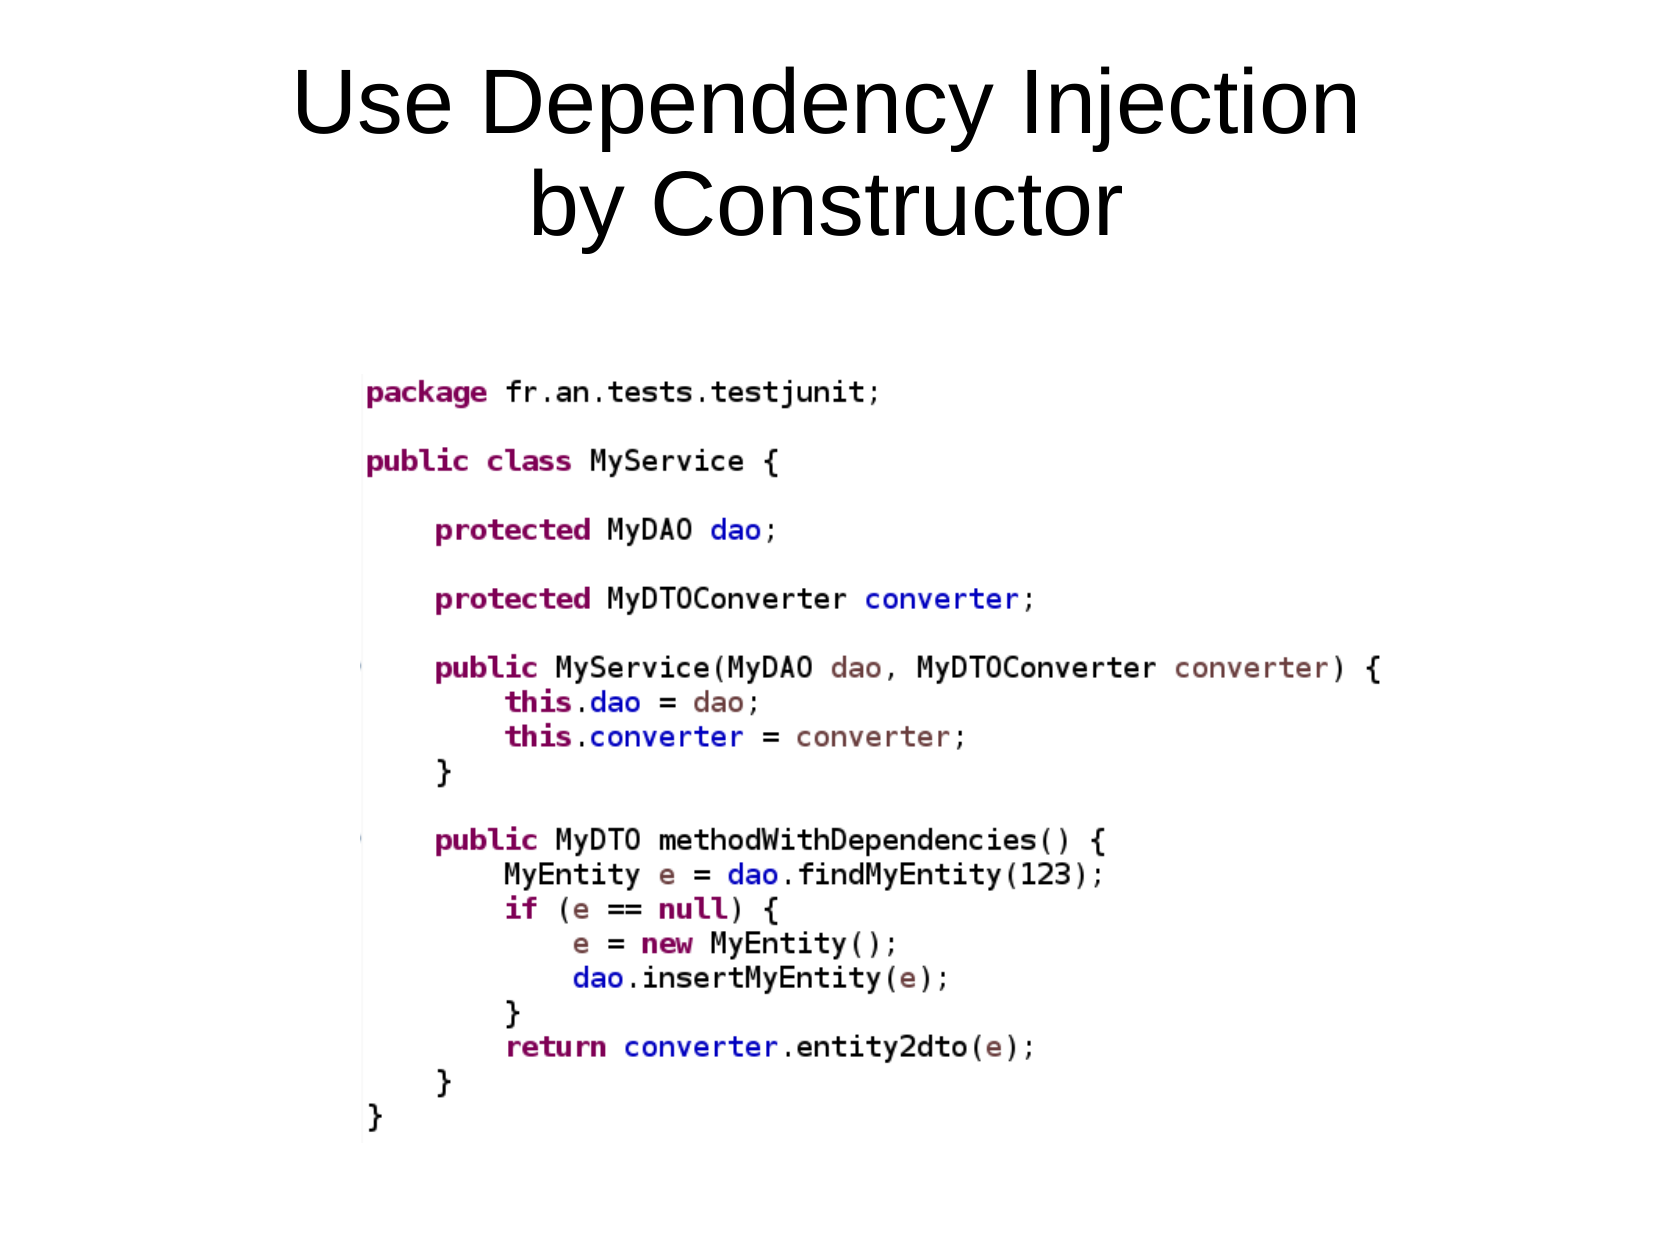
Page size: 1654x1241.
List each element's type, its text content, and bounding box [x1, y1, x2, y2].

picture [360, 374, 1389, 1143]
title Use Dependency Injection by Constructor [82, 49, 1571, 257]
